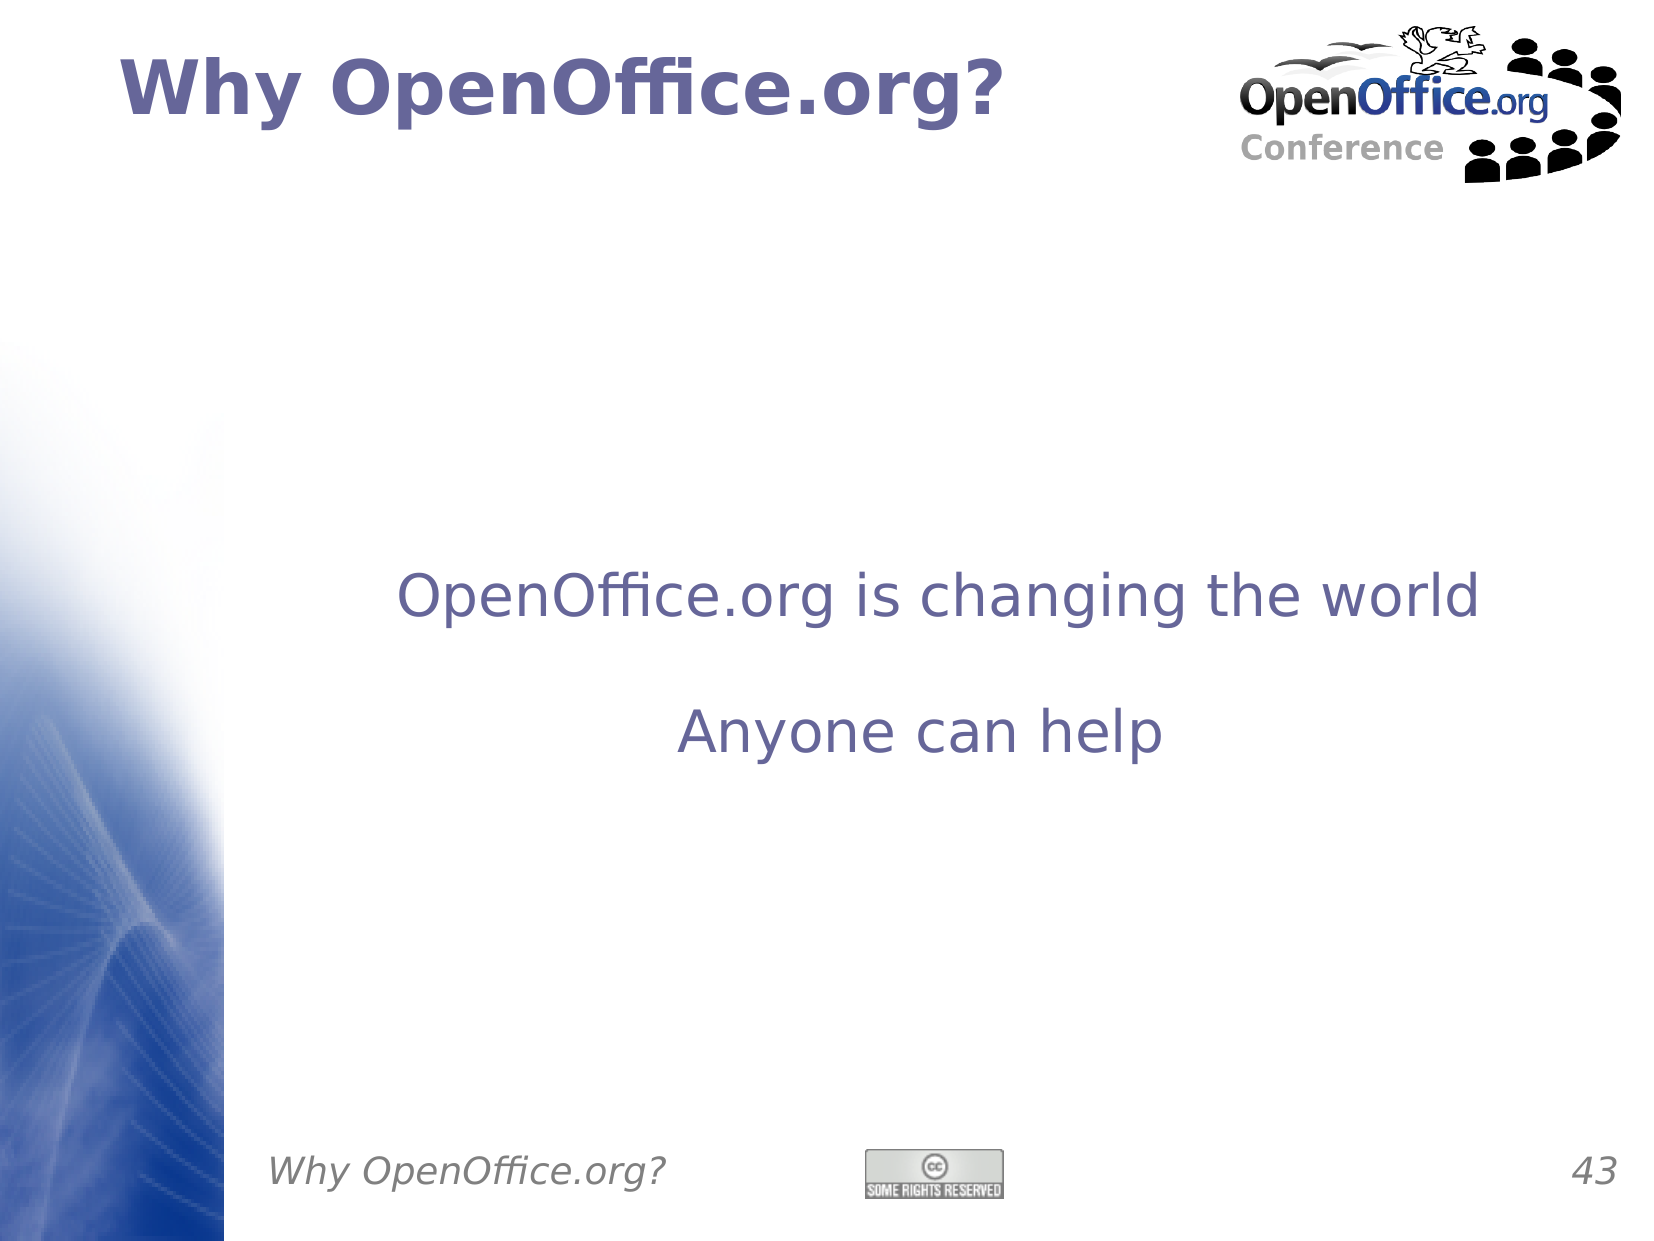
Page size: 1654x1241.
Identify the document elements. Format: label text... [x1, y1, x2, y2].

subtitle OpenOffice.org is changing the world Anyone can help [223, 236, 1619, 1093]
picture [0, 0, 224, 1241]
picture [1240, 26, 1621, 183]
title Why OpenOffice.org? [29, 29, 1216, 149]
